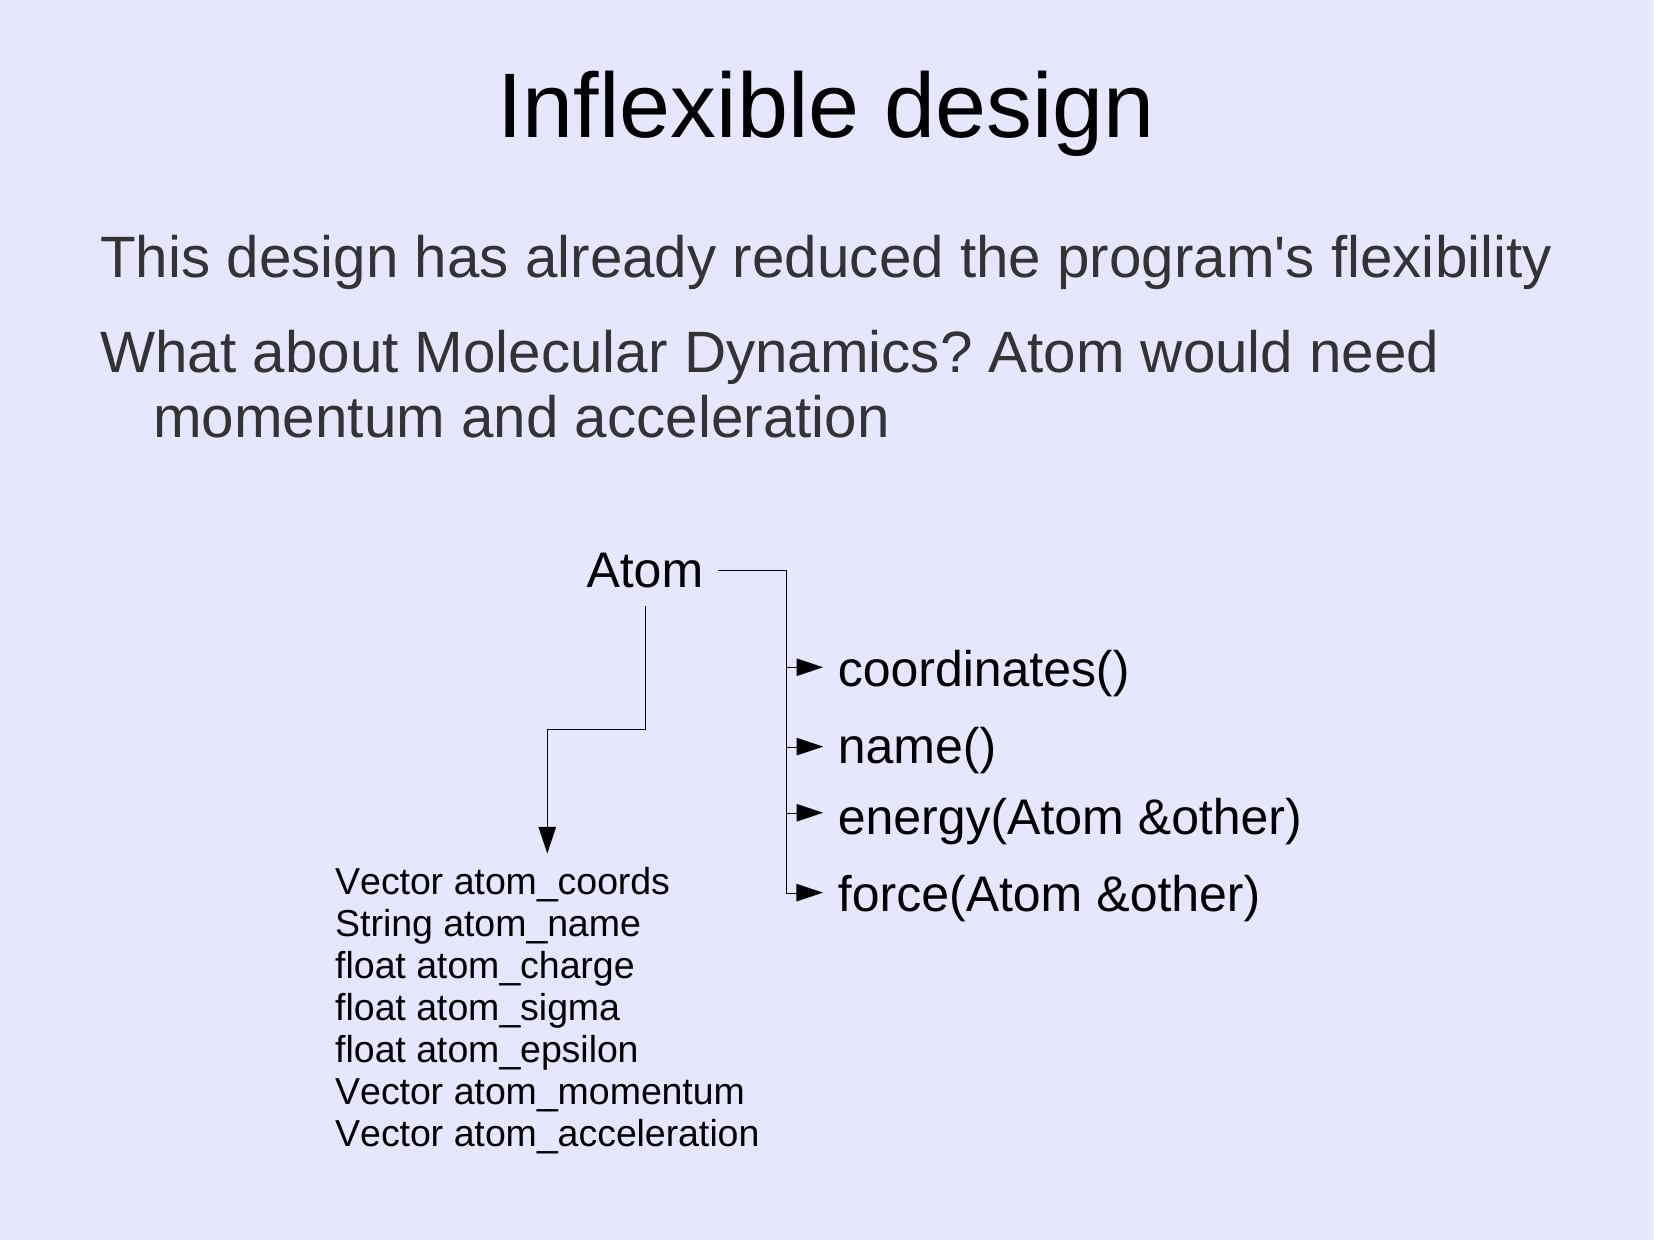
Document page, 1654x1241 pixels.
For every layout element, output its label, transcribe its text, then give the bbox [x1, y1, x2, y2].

text_box Vector atom_coords String atom_name float atom_charge float atom_sigma float atom_epsilon Vector atom_momentum Vector atom_acceleration [320, 853, 775, 1163]
text_box name() [823, 711, 1012, 781]
list This design has already reduced the program's flexibility What about Molecular Dynamics? Atom would need momentum and acceleration [82, 225, 1571, 1044]
title Inflexible design [82, 49, 1571, 163]
text_box Atom [571, 534, 719, 606]
text_box force(Atom &other) [823, 858, 1277, 930]
text_box energy(Atom &other) [823, 781, 1318, 853]
text_box coordinates() [823, 634, 1145, 705]
